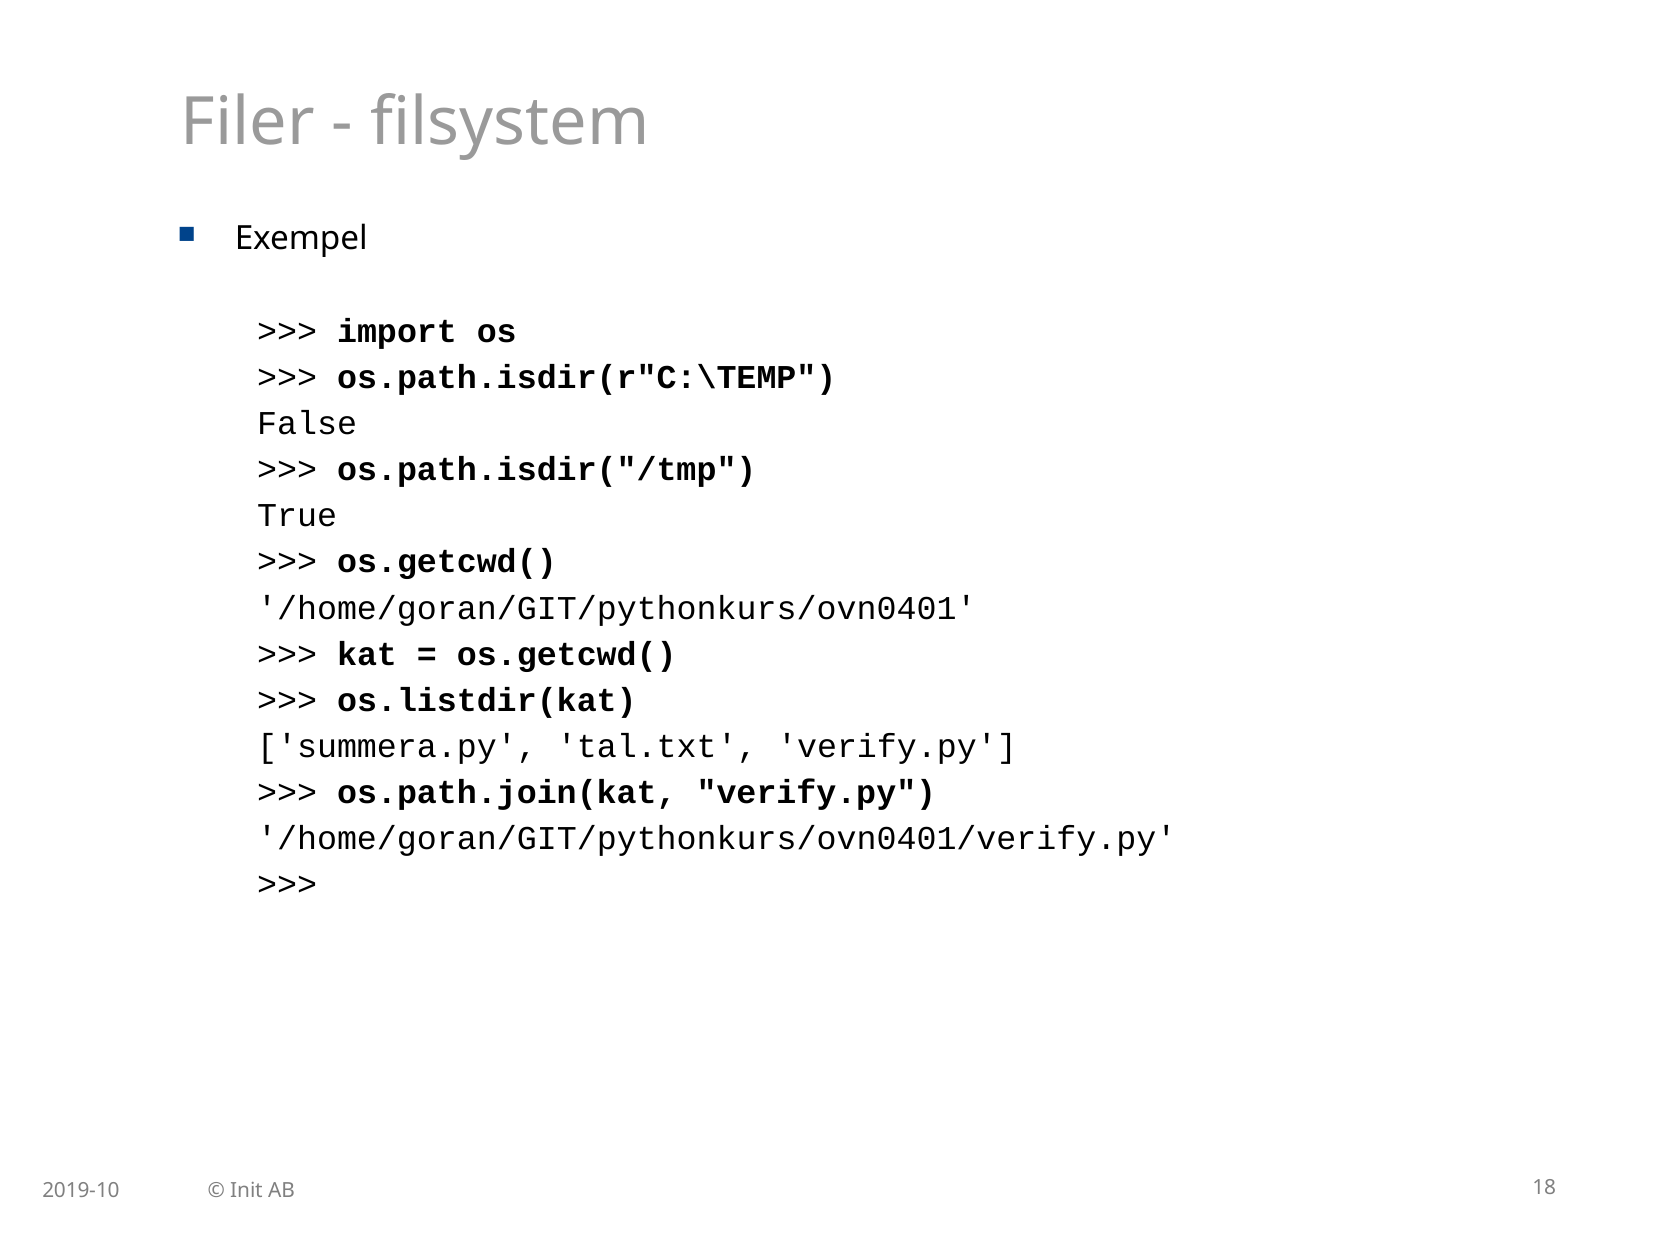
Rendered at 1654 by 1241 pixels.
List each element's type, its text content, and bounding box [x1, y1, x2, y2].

text_box <nummer> [1488, 1143, 1571, 1210]
text_box Filer - filsystem [165, 0, 1489, 166]
text_box 2019-10 [27, 1143, 166, 1210]
text_box © Init AB [192, 1143, 1461, 1210]
text_box Exempel >>> import os >>> os.path.isdir(r"C:\TEMP") False >>> os.path.isdir("/tmp") True >>> os.getcwd() '/home/goran/GIT/pythonkurs/ovn0401' >>> kat = os.getcwd() >>> os.listdir(kat) ['summera.py', 'tal.txt', 'verify.py'] >>> os.path.join(kat, "verify.py") '/home/goran/GIT/pythonkurs/ovn0401/verify.py' >>> [165, 209, 1489, 1062]
